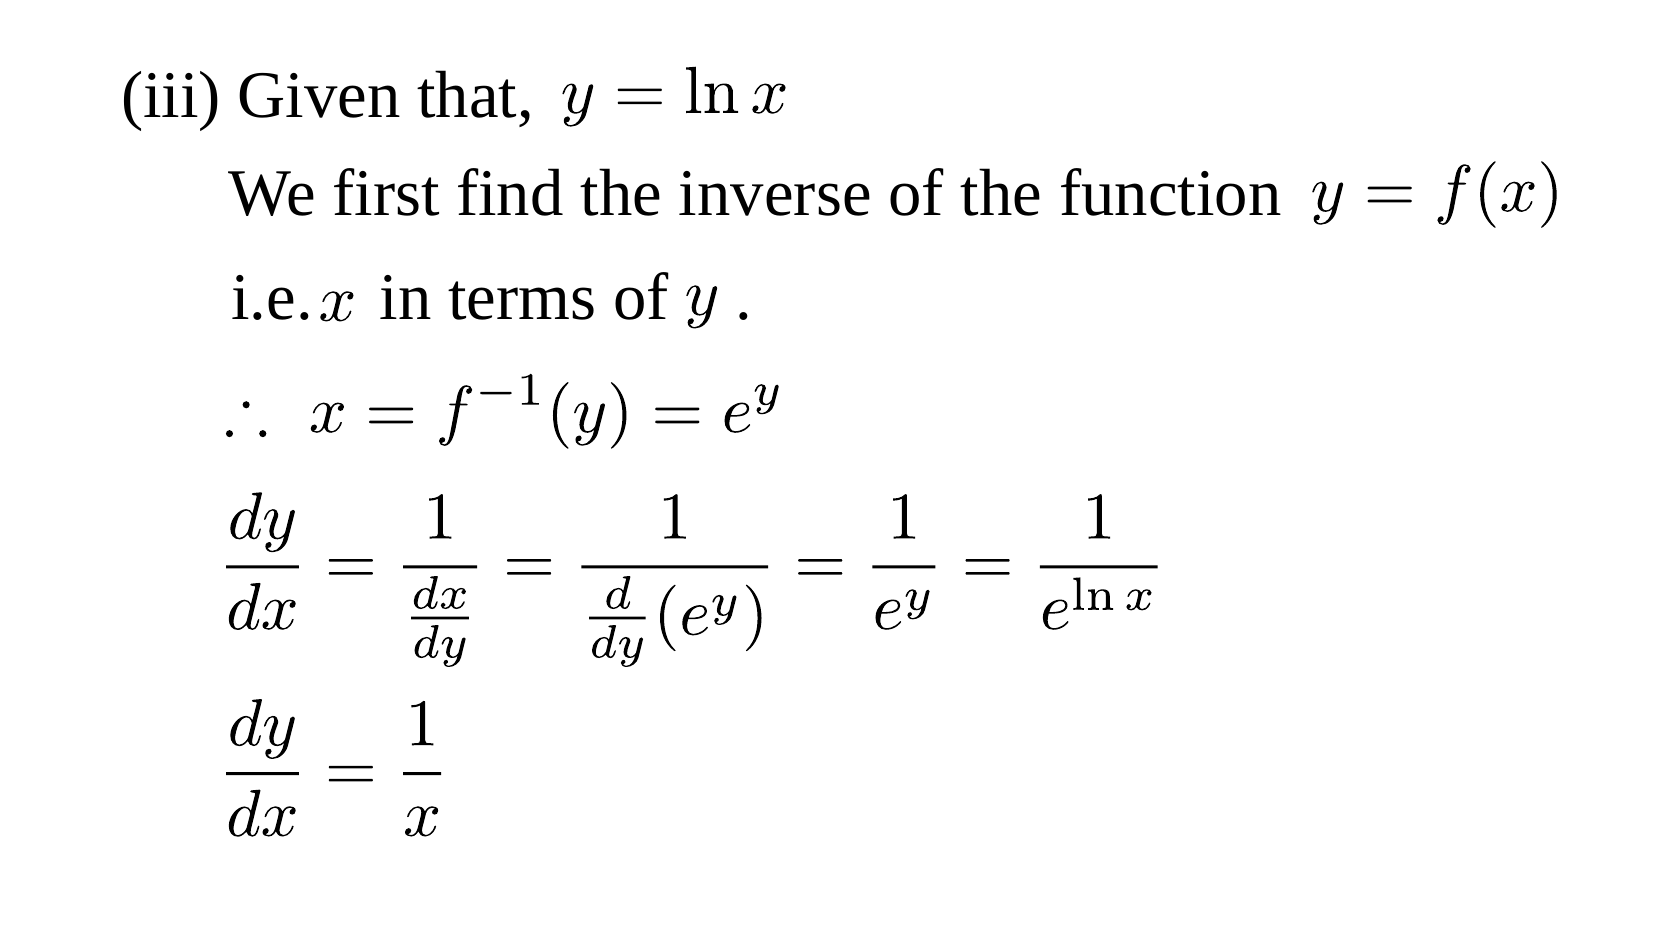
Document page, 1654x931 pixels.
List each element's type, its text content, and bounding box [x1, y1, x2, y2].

text_box [226, 699, 442, 837]
text_box [226, 492, 1158, 667]
text_box [562, 66, 786, 127]
subtitle (iii) Given that, We first find the inverse of the function i.e. in terms of . [47, 35, 1607, 886]
text_box [1312, 161, 1557, 228]
text_box [225, 373, 779, 449]
text_box [320, 291, 354, 322]
text_box [686, 285, 718, 329]
